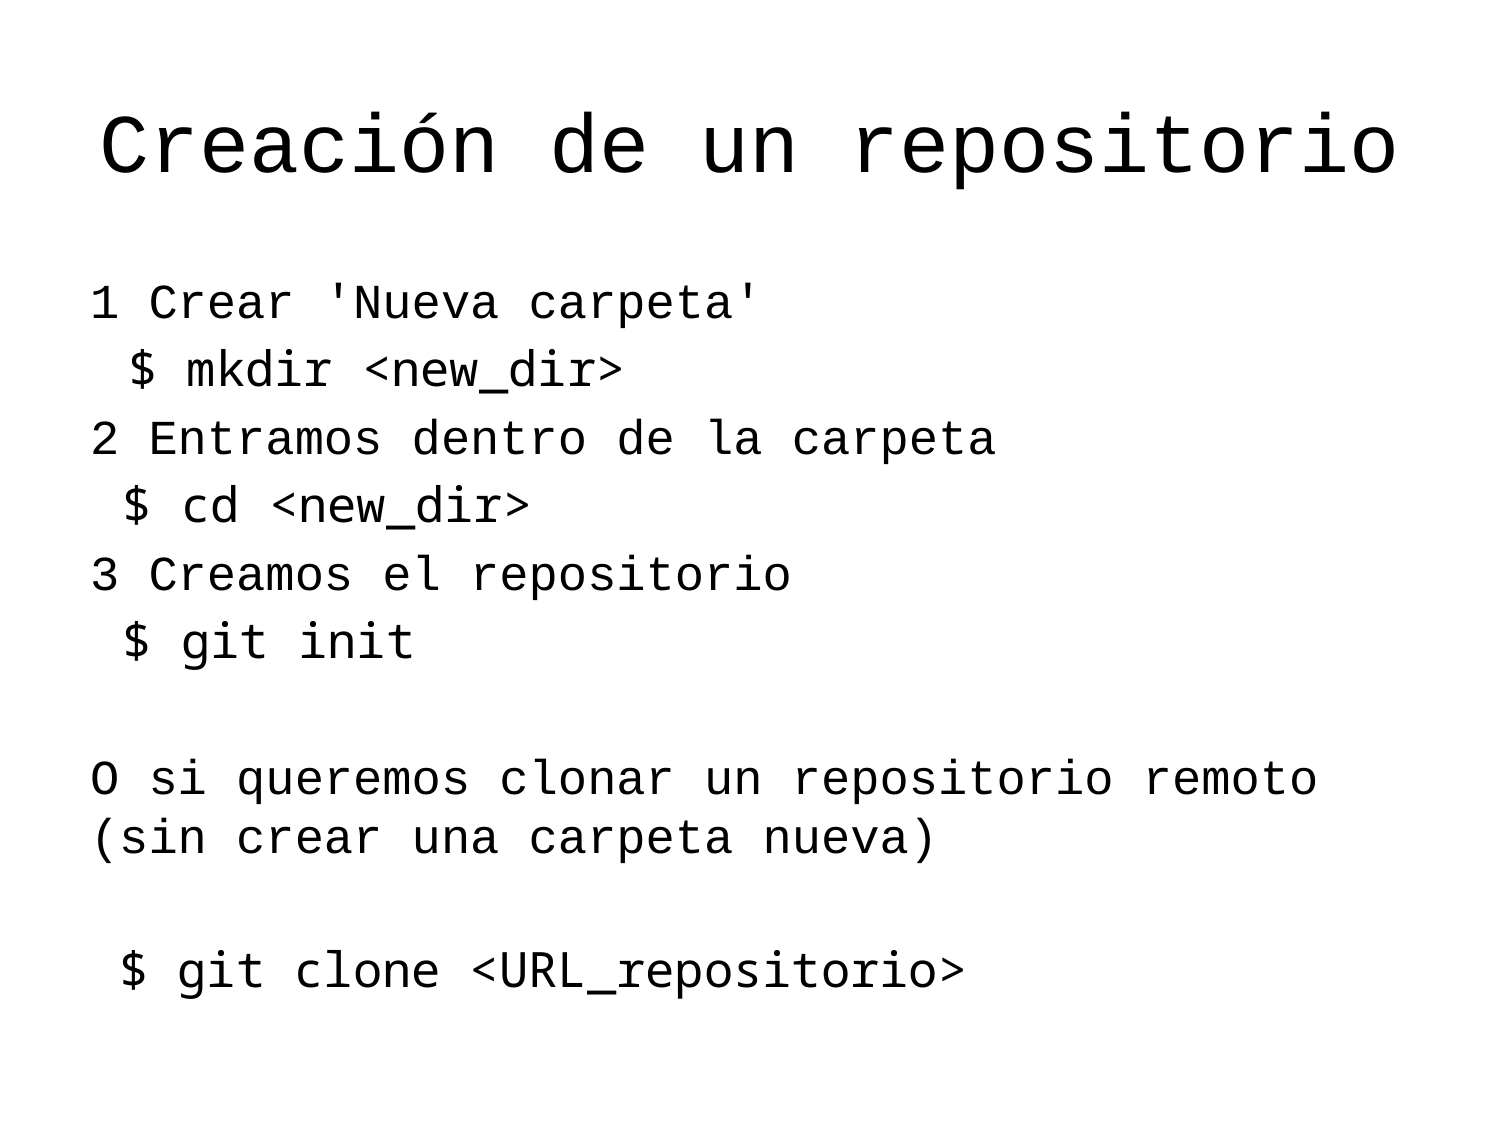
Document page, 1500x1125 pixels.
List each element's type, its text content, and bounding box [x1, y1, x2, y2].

list 1 Crear 'Nueva carpeta' $ mkdir <new_dir> 2 Entramos dentro de la carpeta $ cd <new_dir> 3 Creamos el repositorio $ git init O si queremos clonar un repositorio remoto (sin crear una carpeta nueva) $ git clone <URL_repositorio> [75, 262, 1425, 1005]
title Creación de un repositorio [75, 45, 1425, 233]
